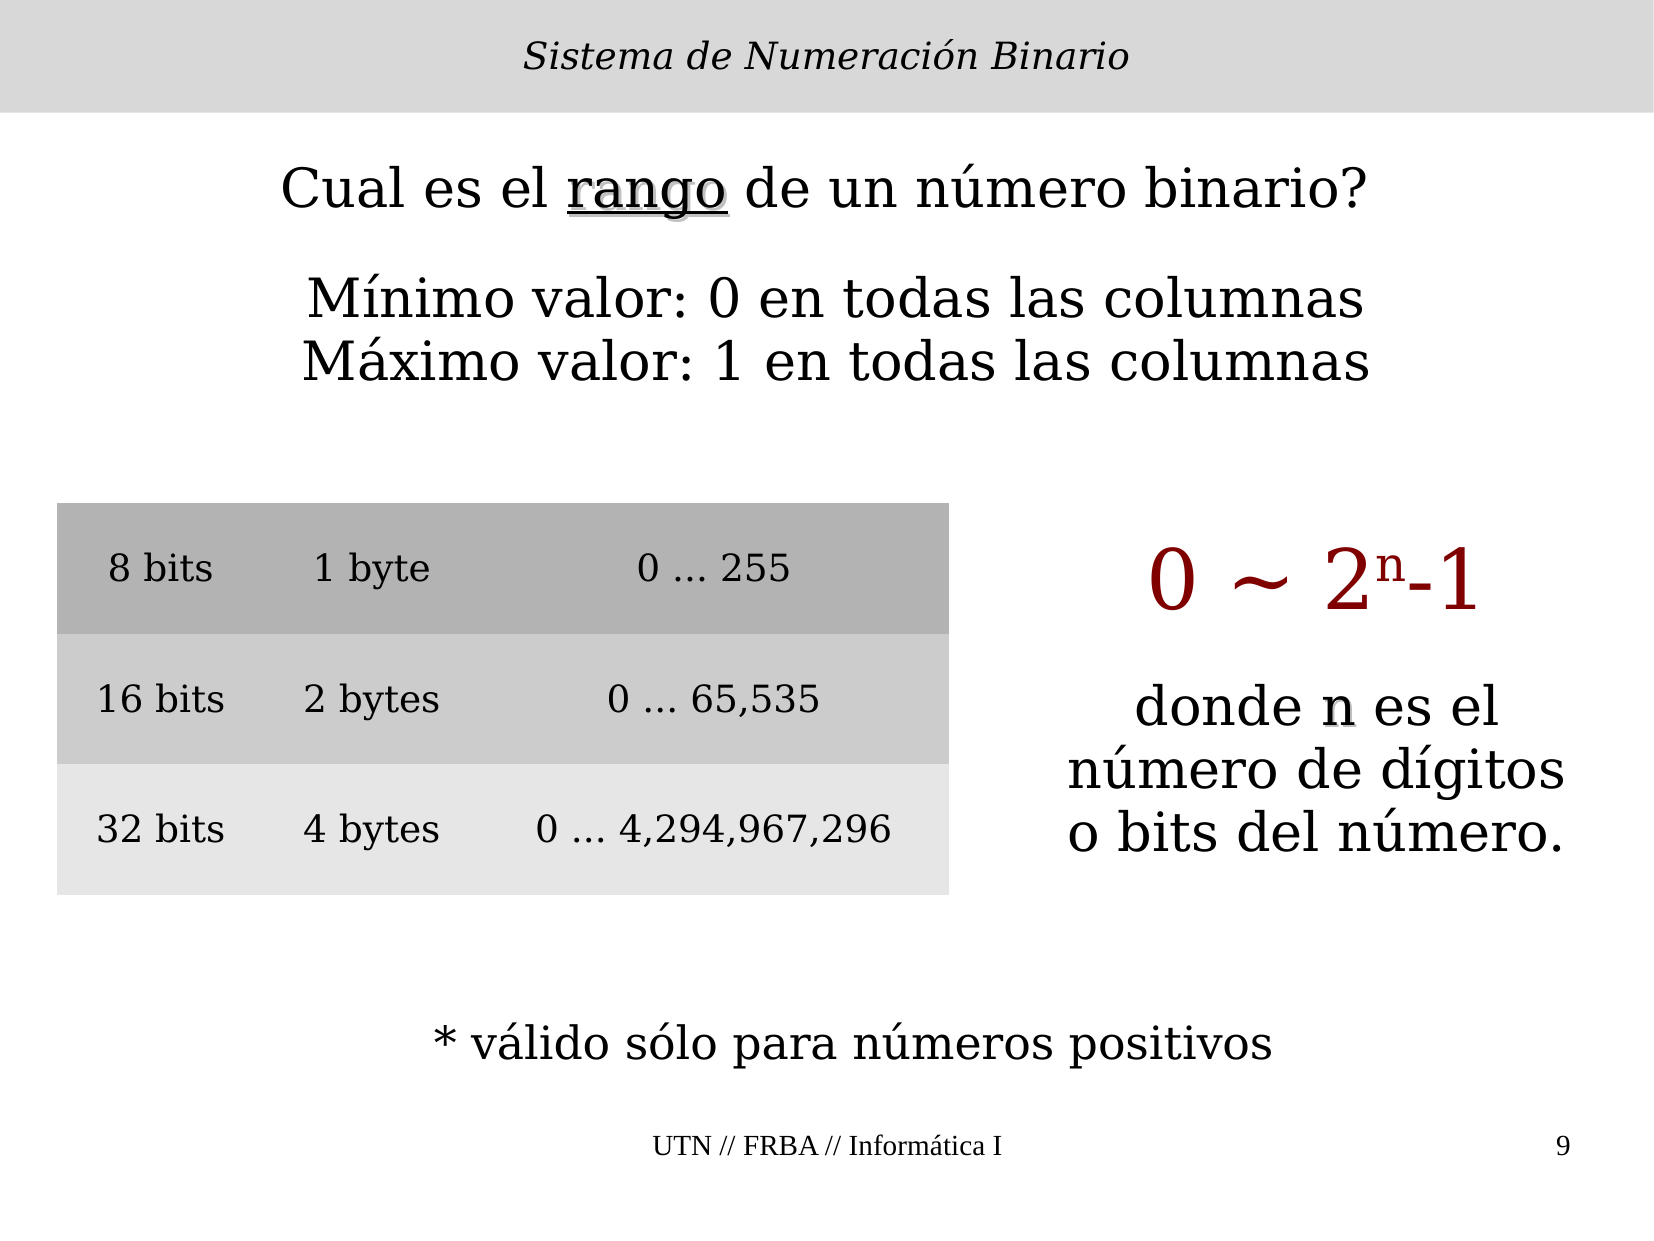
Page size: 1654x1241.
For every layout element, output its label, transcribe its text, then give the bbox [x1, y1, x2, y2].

text_box Mínimo valor: 0 en todas las columnas Máximo valor: 1 en todas las columnas [49, 259, 1625, 401]
text_box * válido sólo para números positivos [373, 1009, 1335, 1078]
text_box 0 ~ 2n-1 [1042, 524, 1592, 639]
table_header 8 bits [57, 503, 265, 634]
text_box Sistema de Numeración Binario [0, 0, 1654, 113]
table_cell 4 bytes [265, 764, 479, 895]
table_cell 32 bits [57, 764, 265, 895]
text_box Cual es el rango de un número binario? [37, 150, 1613, 228]
table_header 1 byte [265, 503, 479, 634]
table_cell 2 bytes [265, 634, 479, 764]
table_cell 0 ... 65,535 [479, 634, 949, 764]
table_header 0 ... 255 [479, 503, 949, 634]
text_box donde n es el número de dígitos o bits del número. [1042, 667, 1592, 872]
table_cell 16 bits [57, 634, 265, 764]
table_cell 0 ... 4,294,967,296 [479, 764, 949, 895]
